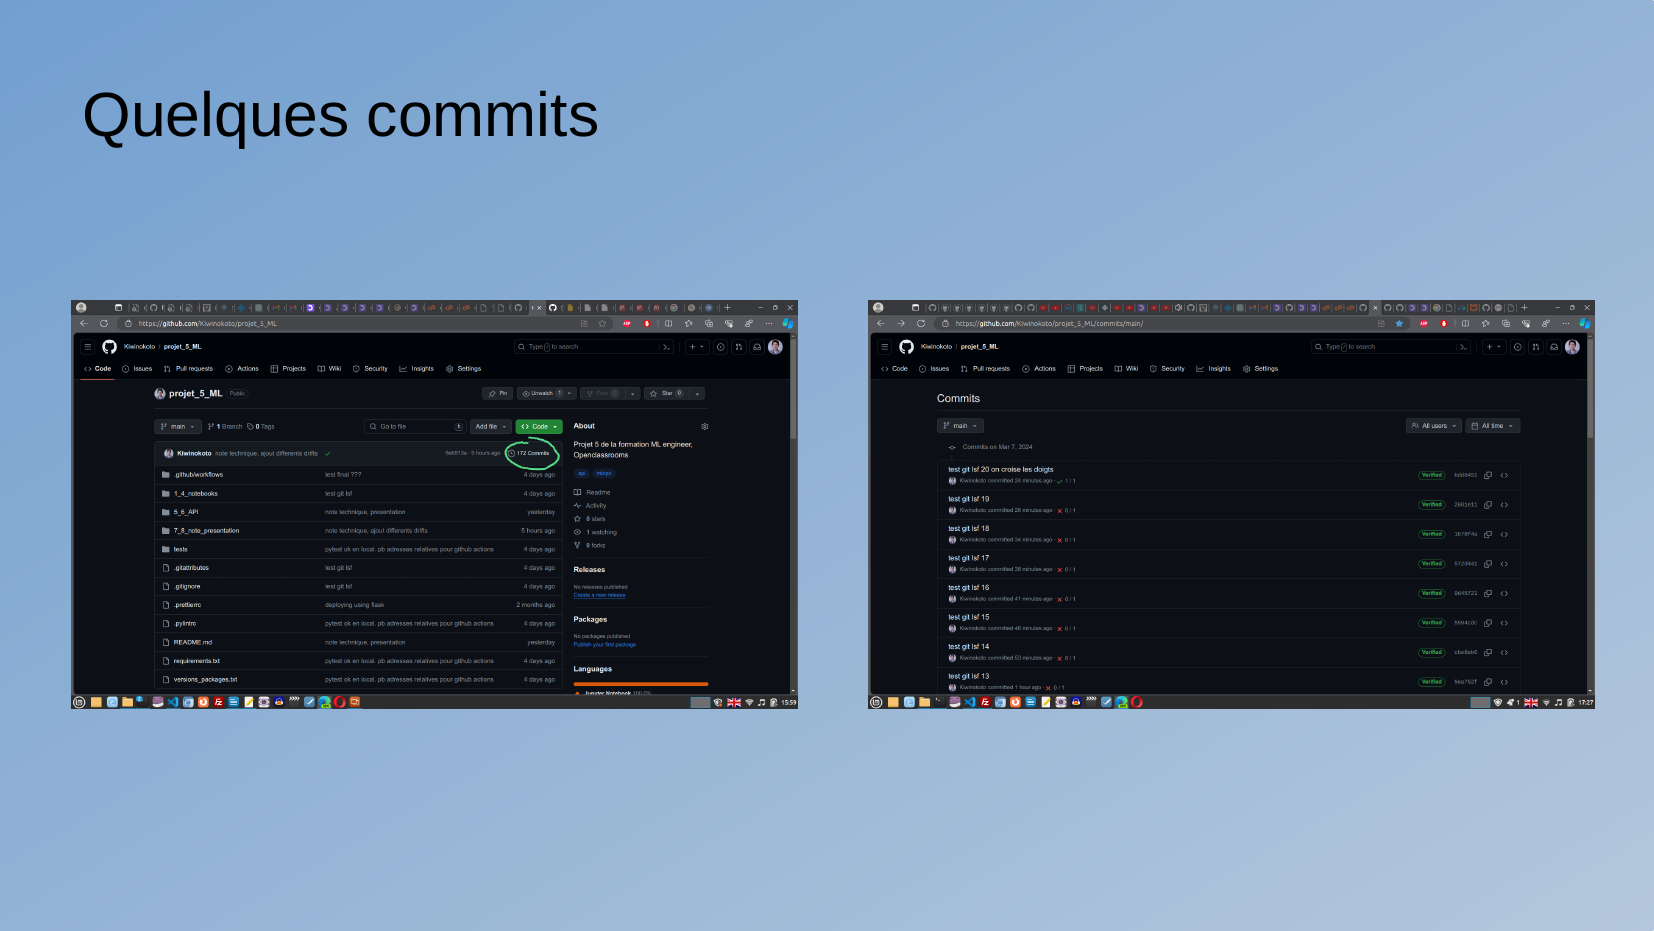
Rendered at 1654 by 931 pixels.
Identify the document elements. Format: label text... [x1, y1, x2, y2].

picture [868, 300, 1595, 709]
picture [71, 300, 798, 709]
title Quelques commits [82, 37, 1571, 193]
